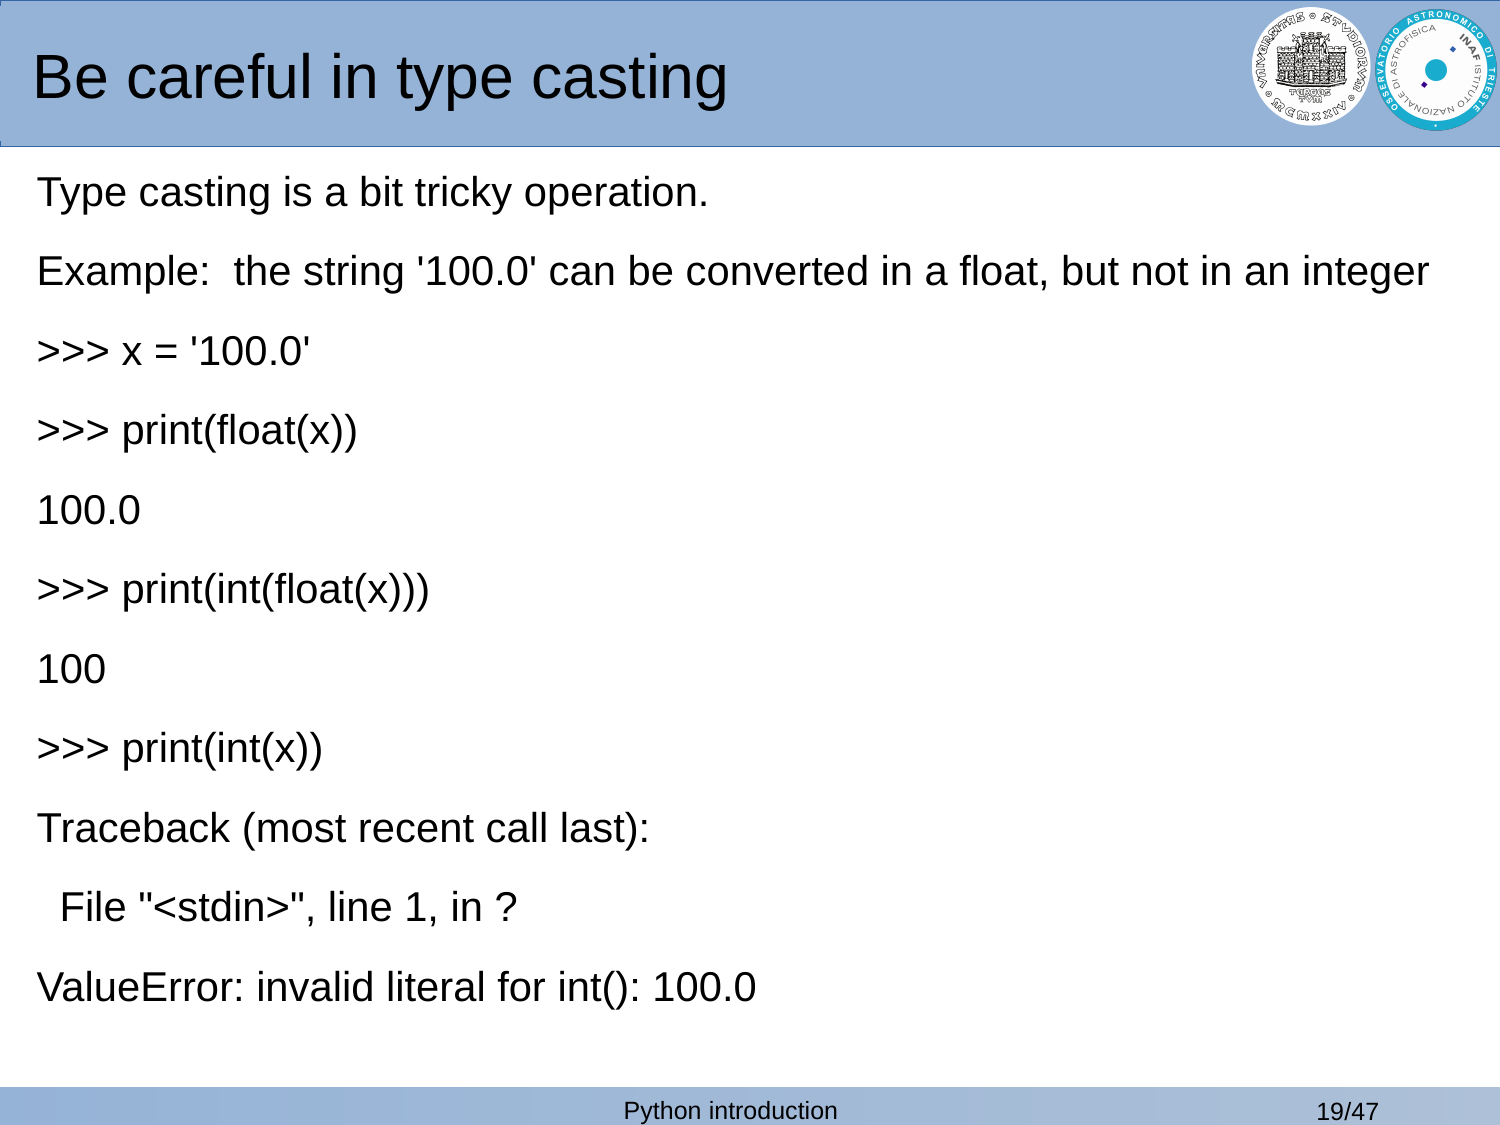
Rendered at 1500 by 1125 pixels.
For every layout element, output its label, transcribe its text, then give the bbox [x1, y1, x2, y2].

list Type casting is a bit tricky operation. Example: the string '100.0' can be converted in a float, but not in an integer >>> x = '100.0' >>> print(float(x)) 100.0 >>> print(int(float(x))) 100 >>> print(int(x)) Traceback (most recent call last): File "<stdin>", line 1, in ? ValueError: invalid literal for int(): 100.0 [21, 156, 1455, 1030]
picture [1252, 0, 1500, 156]
text_box Be careful in type casting [0, 5, 1243, 141]
